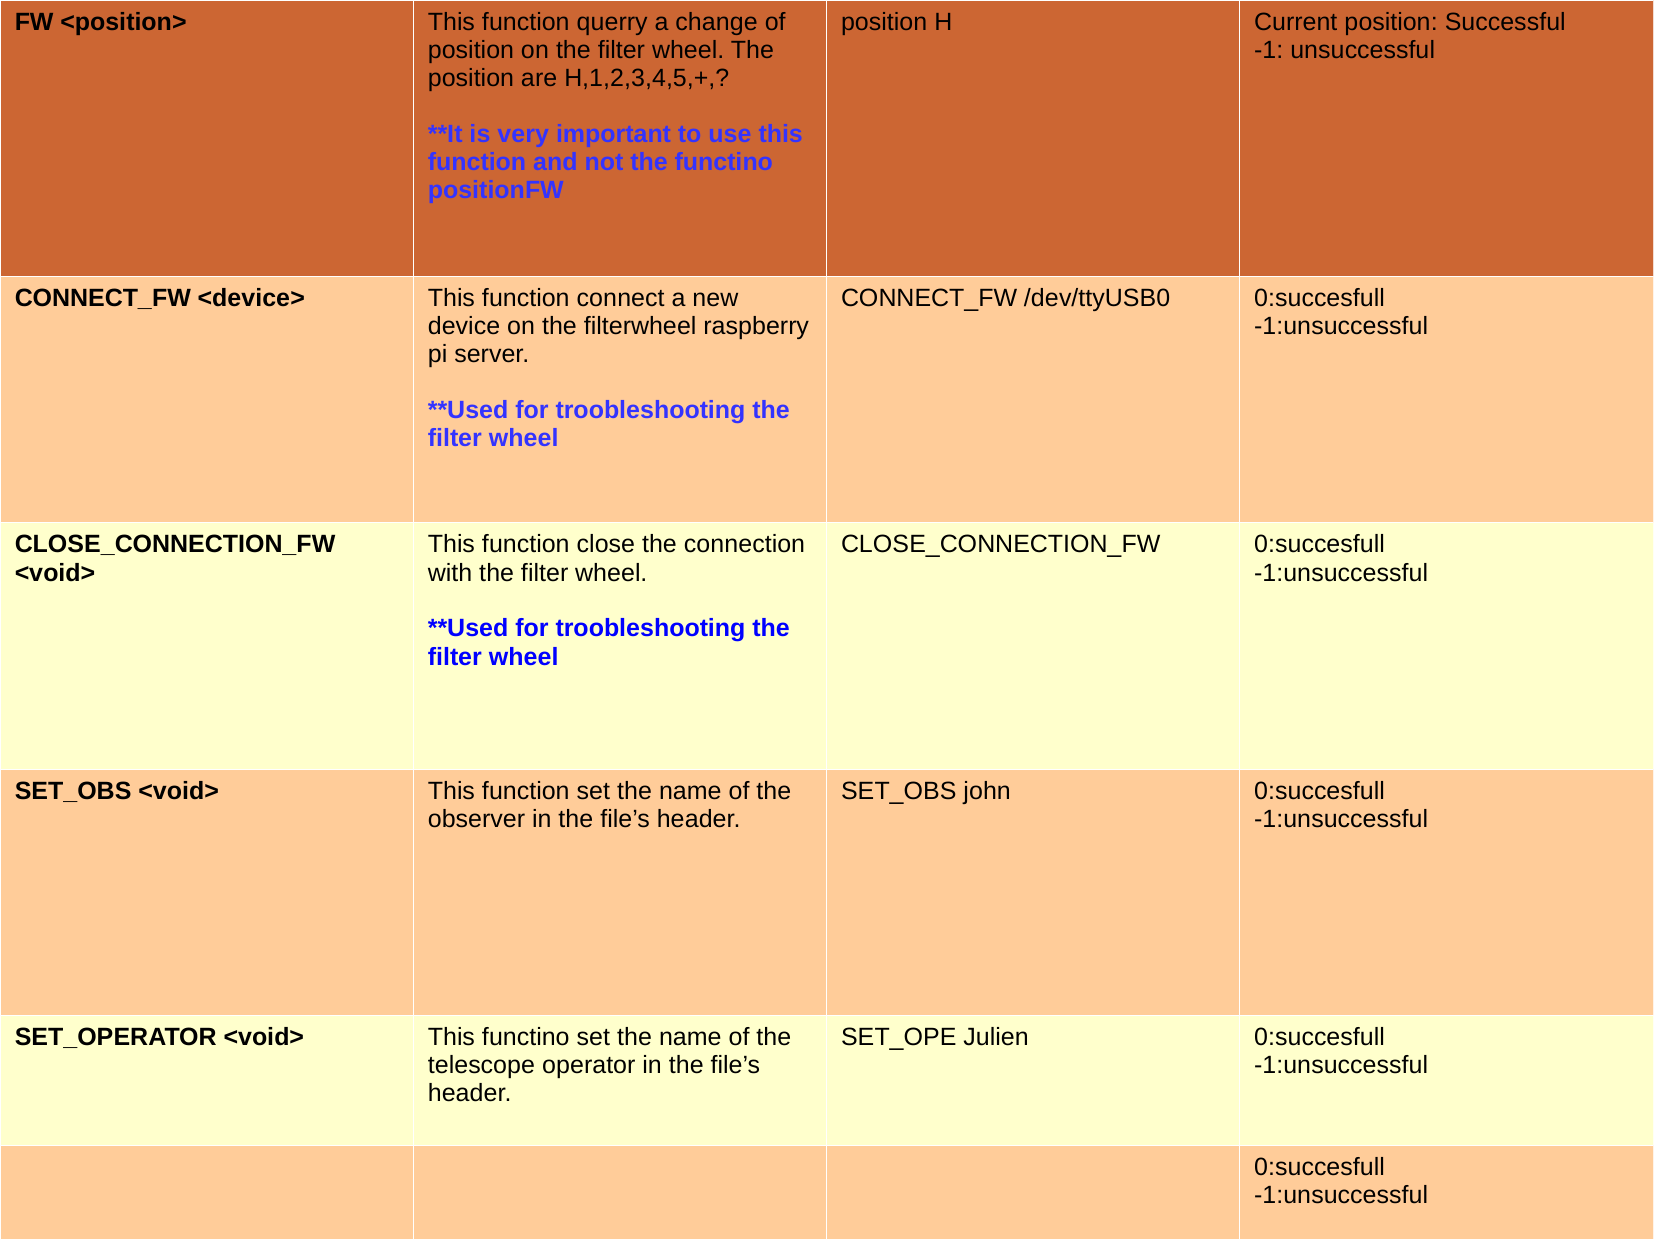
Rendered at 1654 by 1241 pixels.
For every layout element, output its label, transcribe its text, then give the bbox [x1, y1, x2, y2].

table_cell [827, 1146, 1239, 1239]
table_header This function querry a change of position on the filter wheel. The position are H,1,2,3,4,5,+,? **It is very important to use this function and not the functino positionFW [414, 1, 826, 276]
table_cell This function close the connection with the filter wheel. **Used for troobleshooting the filter wheel [414, 523, 826, 769]
table_cell CONNECT_FW /dev/ttyUSB0 [827, 277, 1239, 522]
table_cell 0:succesfull -1:unsuccessful [1240, 1146, 1653, 1239]
table_cell CLOSE_CONNECTION_FW [827, 523, 1239, 769]
table_header FW <position> [1, 1, 413, 276]
table_cell 0:succesfull -1:unsuccessful [1240, 770, 1653, 1015]
table_cell CONNECT_FW <device> [1, 277, 413, 522]
table_cell 0:succesfull -1:unsuccessful [1240, 1016, 1653, 1145]
table_cell SET_OPERATOR <void> [1, 1016, 413, 1145]
table_cell SET_OBS <void> [1, 770, 413, 1015]
table_cell This function set the name of the observer in the file’s header. [414, 770, 826, 1015]
table_cell [414, 1146, 826, 1239]
table_cell This functino set the name of the telescope operator in the file’s header. [414, 1016, 826, 1145]
table_header Current position: Successful -1: unsuccessful [1240, 1, 1653, 276]
table_cell SET_OPE Julien [827, 1016, 1239, 1145]
table_cell [1, 1146, 413, 1239]
table_cell SET_OBS john [827, 770, 1239, 1015]
table_header position H [827, 1, 1239, 276]
table_cell 0:succesfull -1:unsuccessful [1240, 523, 1653, 769]
table_cell This function connect a new device on the filterwheel raspberry pi server. **Used for troobleshooting the filter wheel [414, 277, 826, 522]
table_cell CLOSE_CONNECTION_FW <void> [1, 523, 413, 769]
table_cell 0:succesfull -1:unsuccessful [1240, 277, 1653, 522]
